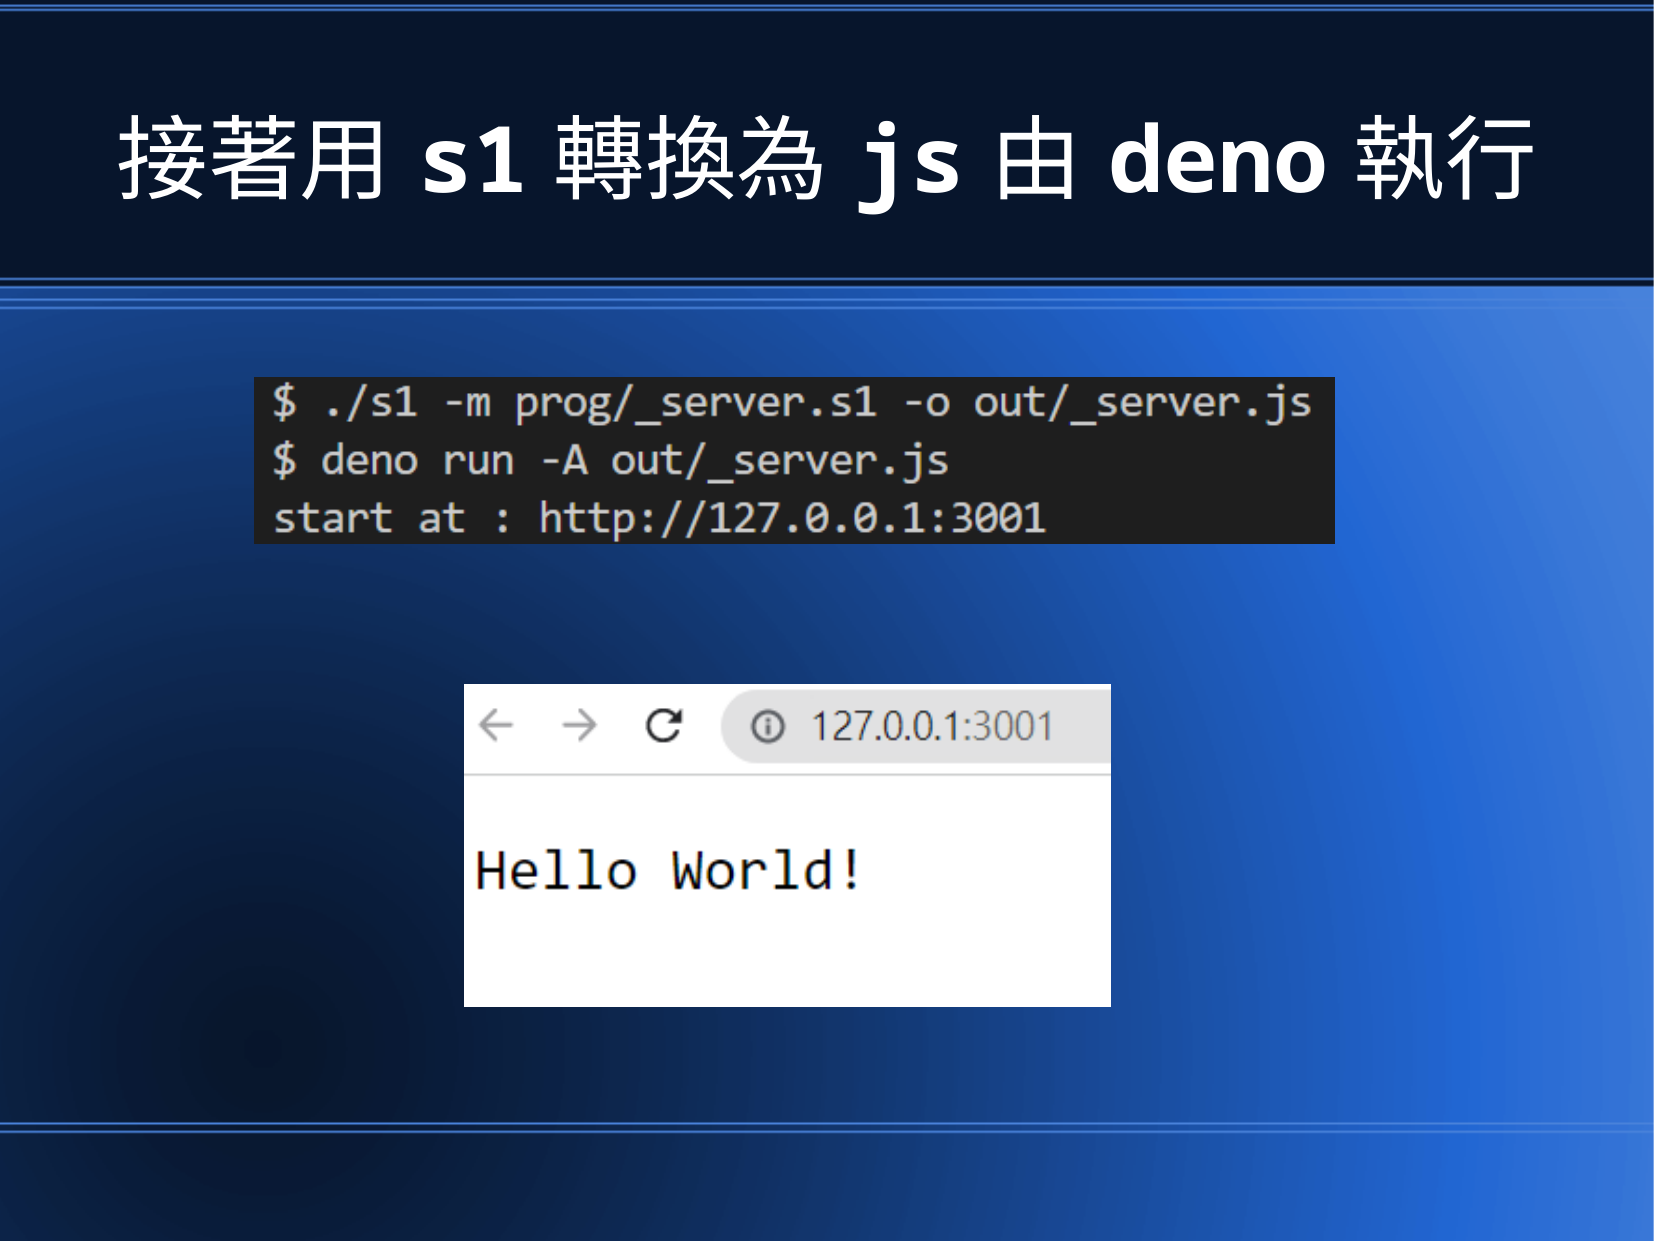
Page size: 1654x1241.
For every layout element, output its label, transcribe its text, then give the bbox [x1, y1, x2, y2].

title 接著用s1轉換為js由deno執行 [82, 49, 1571, 257]
picture [0, 0, 1654, 1241]
